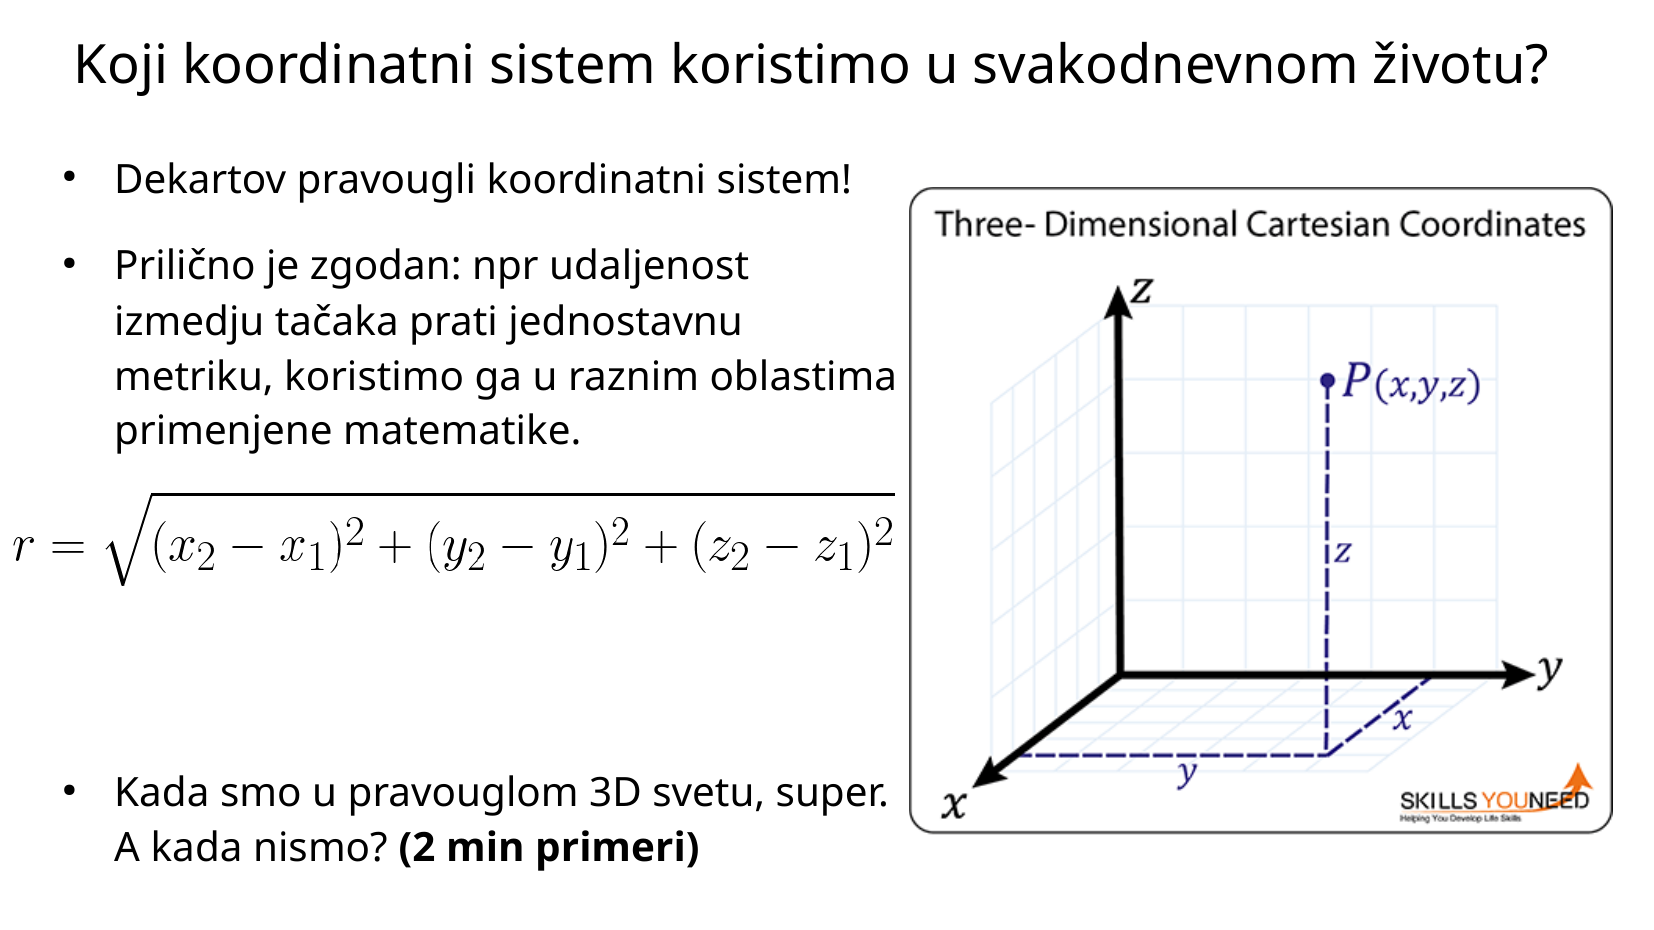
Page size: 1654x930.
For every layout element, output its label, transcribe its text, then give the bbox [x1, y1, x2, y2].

picture [909, 187, 1613, 836]
picture [13, 493, 895, 586]
list Dekartov pravougli koordinatni sistem! Prilično je zgodan: npr udaljenost izmedju tačaka prati jednostavnu metriku, koristimo ga u raznim oblastima primenjene matematike. Kada smo u pravouglom 3D svetu, super. A kada nismo? (2 min primeri) [45, 149, 901, 880]
title Koji koordinatni sistem koristimo u svakodnevnom životu? [59, 13, 1648, 113]
